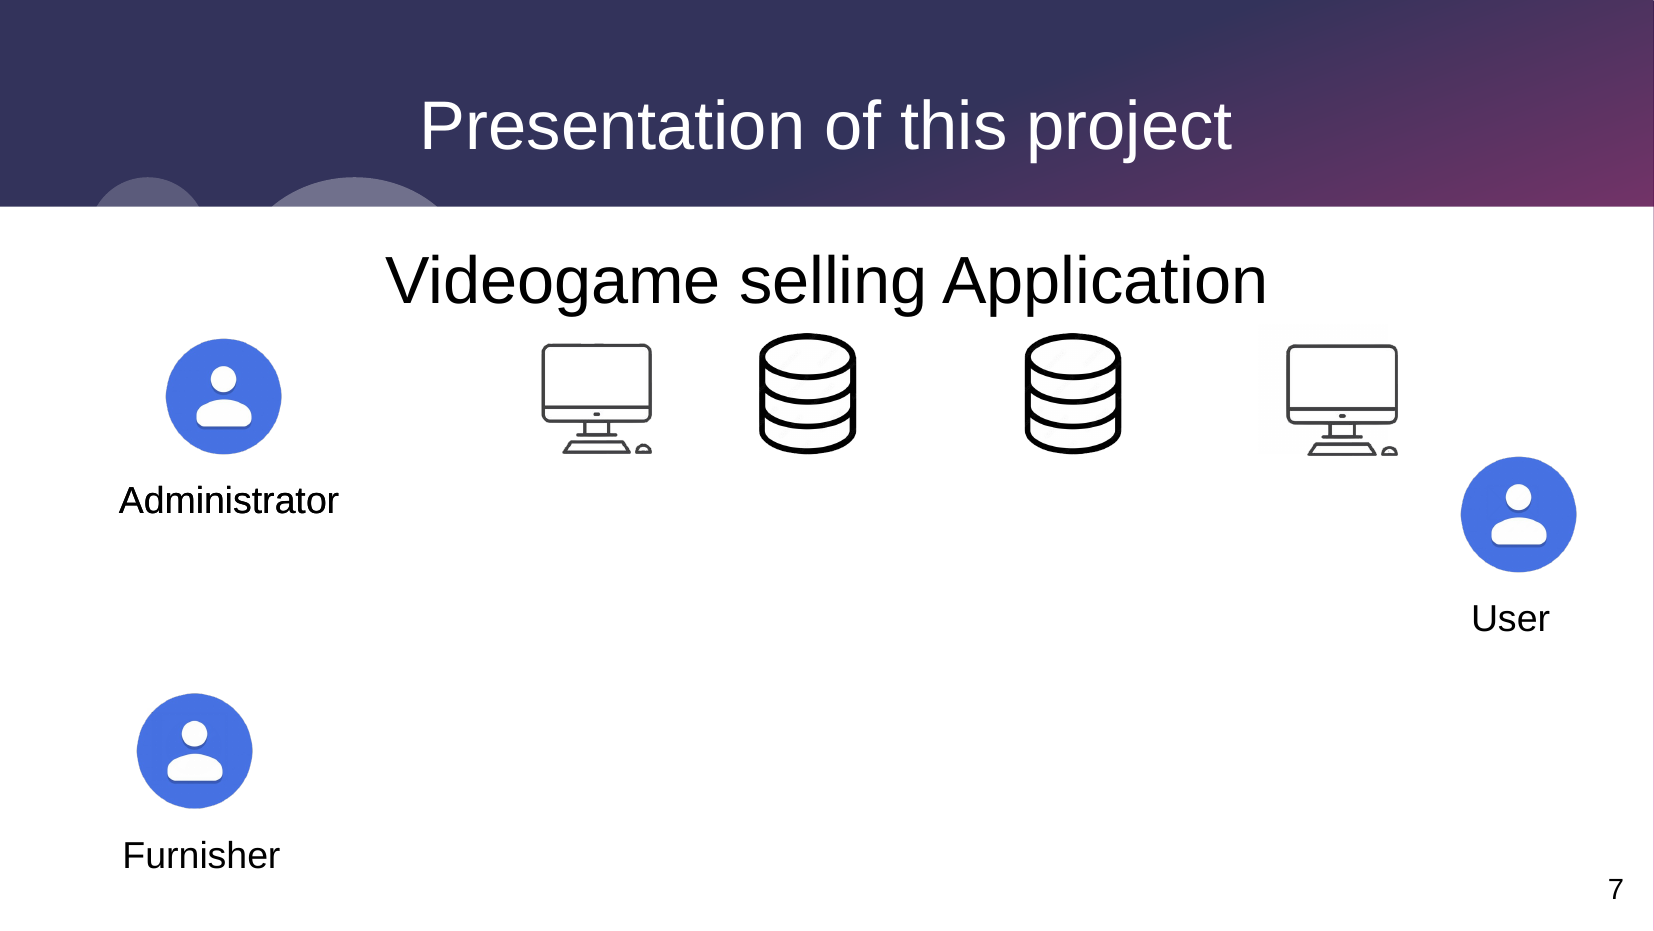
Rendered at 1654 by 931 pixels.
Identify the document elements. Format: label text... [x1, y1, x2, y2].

picture [122, 320, 325, 472]
text_box Furnisher [107, 826, 296, 884]
subtitle Videogame selling Application [383, 147, 1270, 414]
picture [493, 295, 700, 502]
picture [708, 295, 906, 492]
title Presentation of this project [88, 44, 1565, 207]
text_box User [1456, 590, 1565, 648]
text_box Administrator [104, 472, 355, 530]
picture [93, 675, 296, 827]
picture [1237, 295, 1620, 591]
picture [974, 295, 1171, 492]
